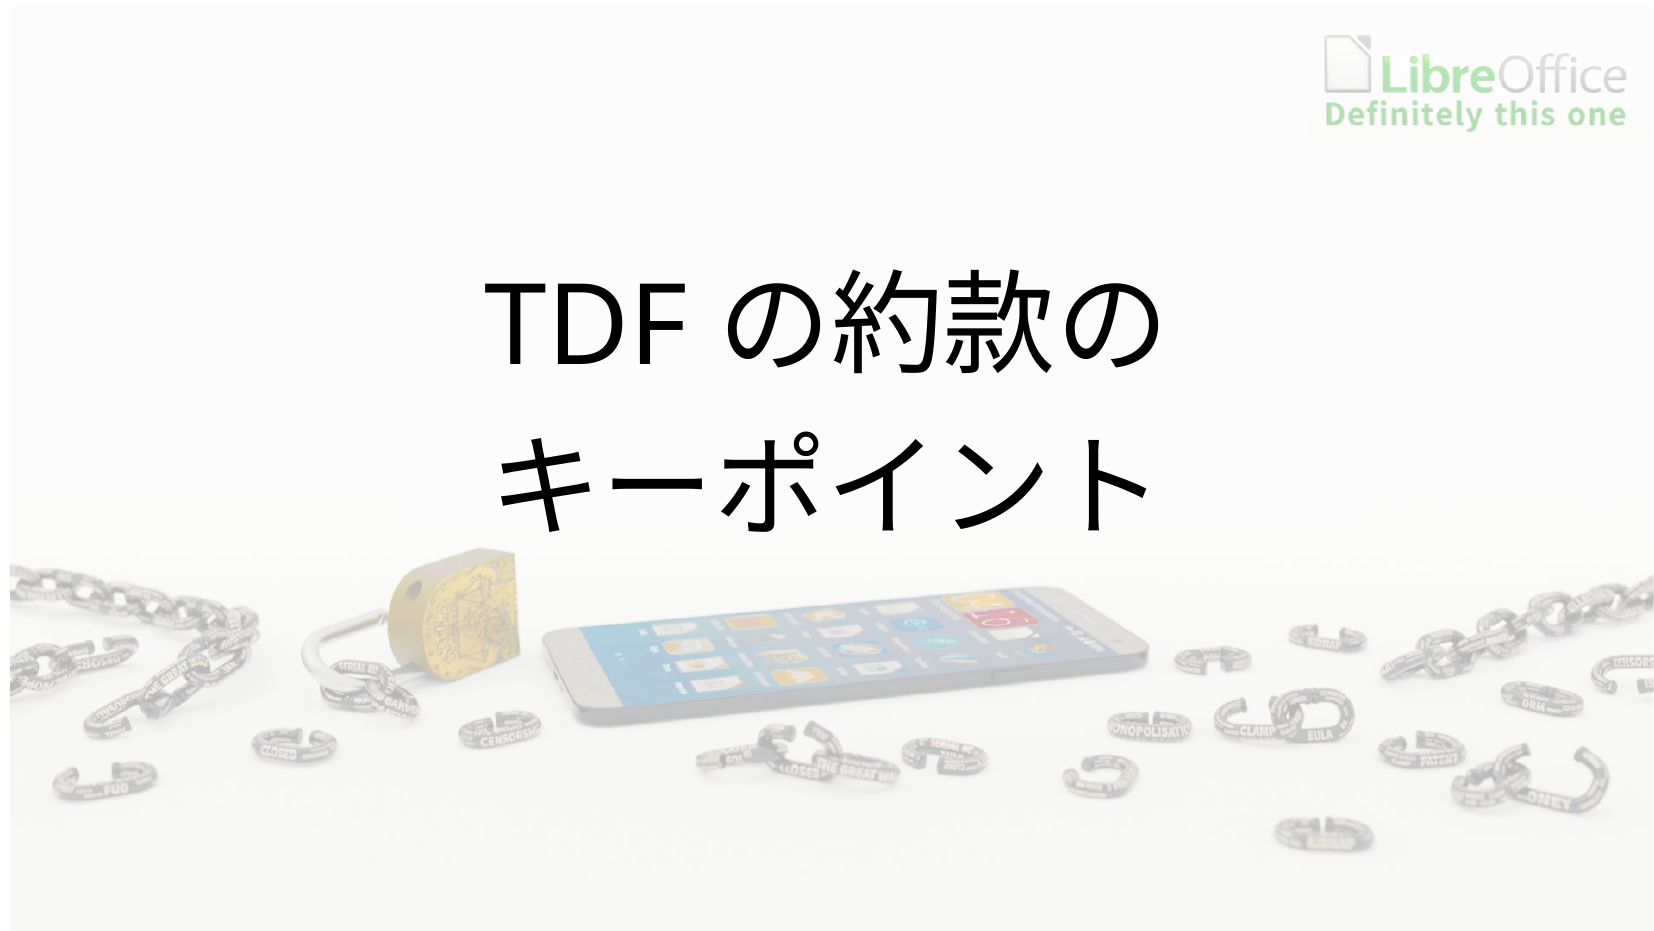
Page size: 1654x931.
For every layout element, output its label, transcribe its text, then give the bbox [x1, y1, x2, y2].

picture [9, 6, 1654, 931]
subtitle TDFの約款の キーポイント [82, 37, 1571, 757]
